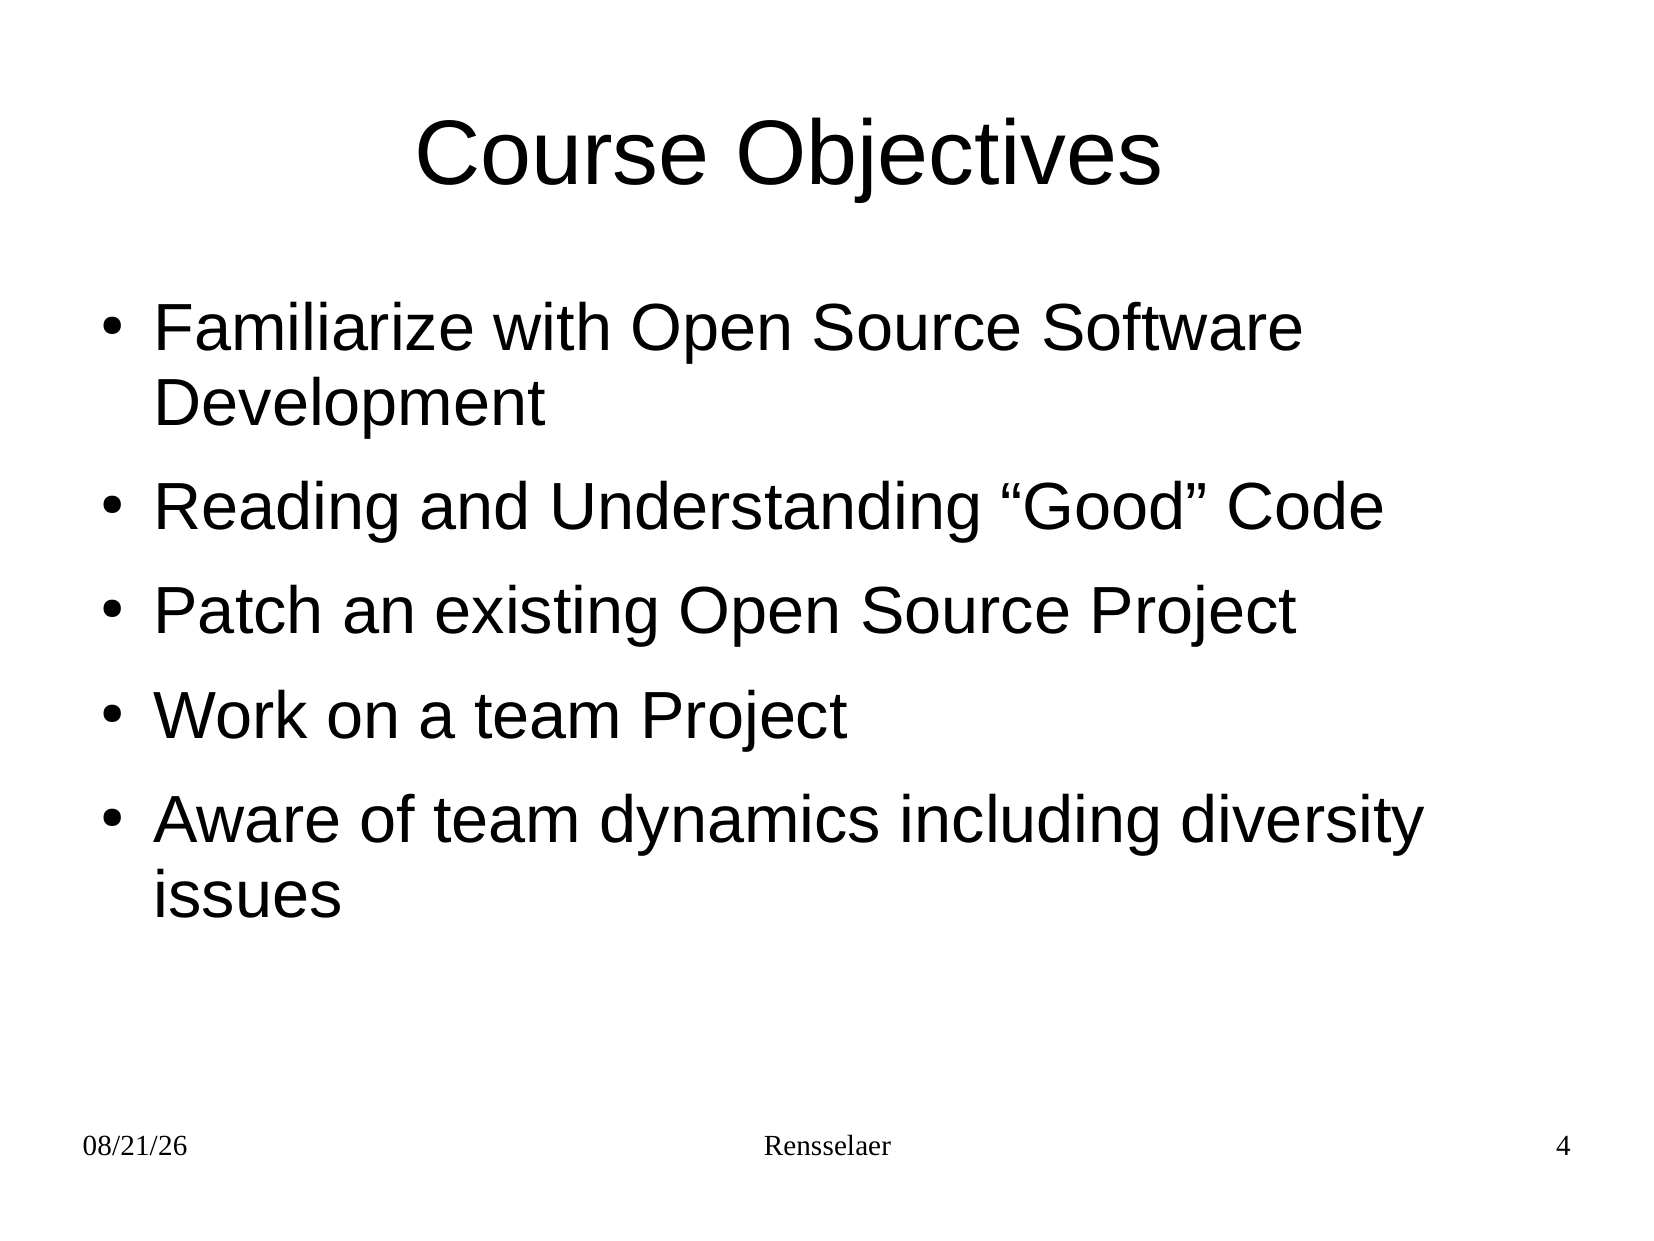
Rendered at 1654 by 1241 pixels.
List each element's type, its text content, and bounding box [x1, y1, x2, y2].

list Familiarize with Open Source Software Development Reading and Understanding “Good” Code Patch an existing Open Source Project Work on a team Project Aware of team dynamics including diversity issues [82, 290, 1571, 1010]
title Course Objectives [82, 49, 1571, 257]
